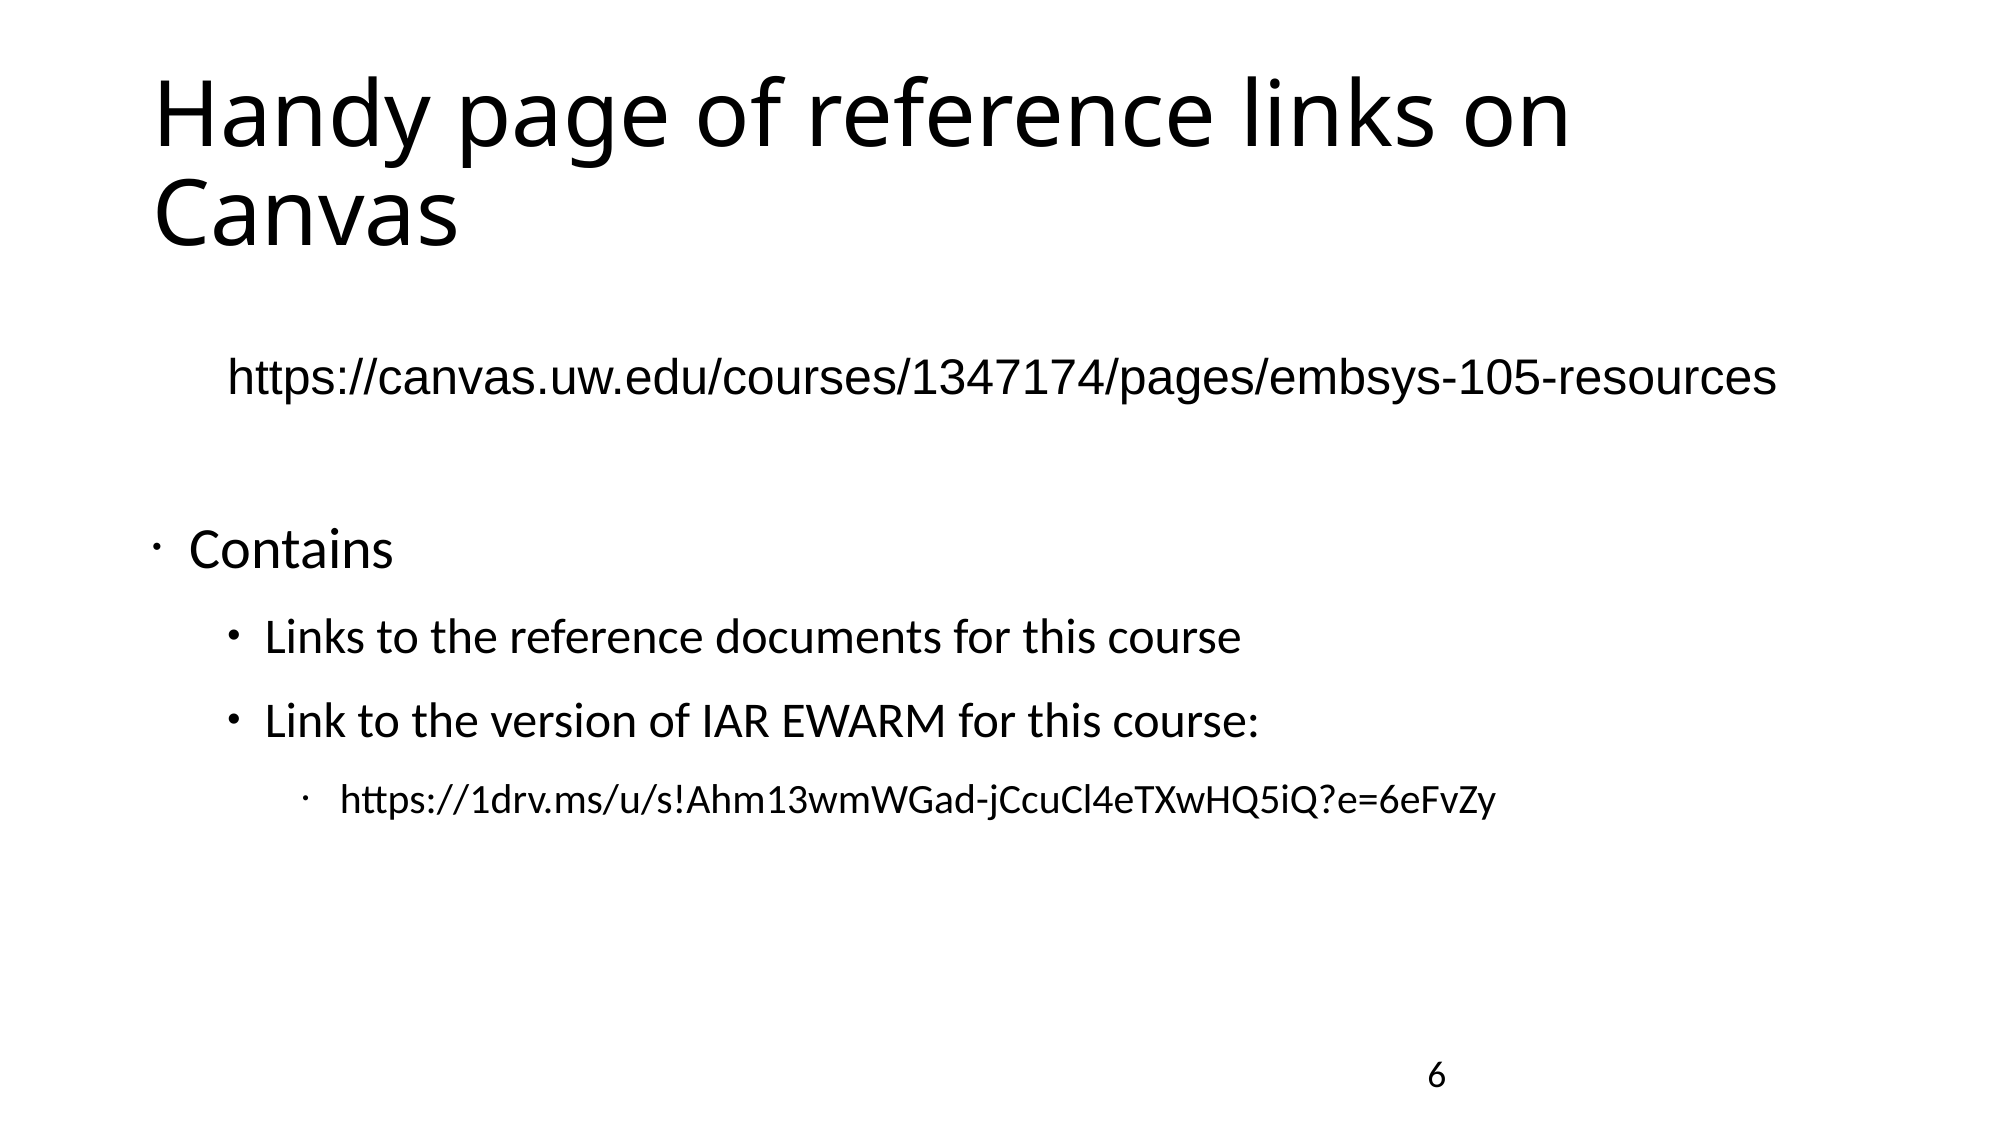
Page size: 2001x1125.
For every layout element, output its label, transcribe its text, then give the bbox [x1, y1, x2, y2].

title Handy page of reference links on Canvas [137, 59, 1863, 254]
slide_number <number> [1412, 1042, 1863, 1103]
list https://canvas.uw.edu/courses/1347174/pages/embsys-105-resources Contains Links to the reference documents for this course Link to the version of IAR EWARM for this course: https://1drv.ms/u/s!Ahm13wmWGad-jCcuCl4eTXwHQ5iQ?e=6eFvZy [137, 254, 1863, 969]
